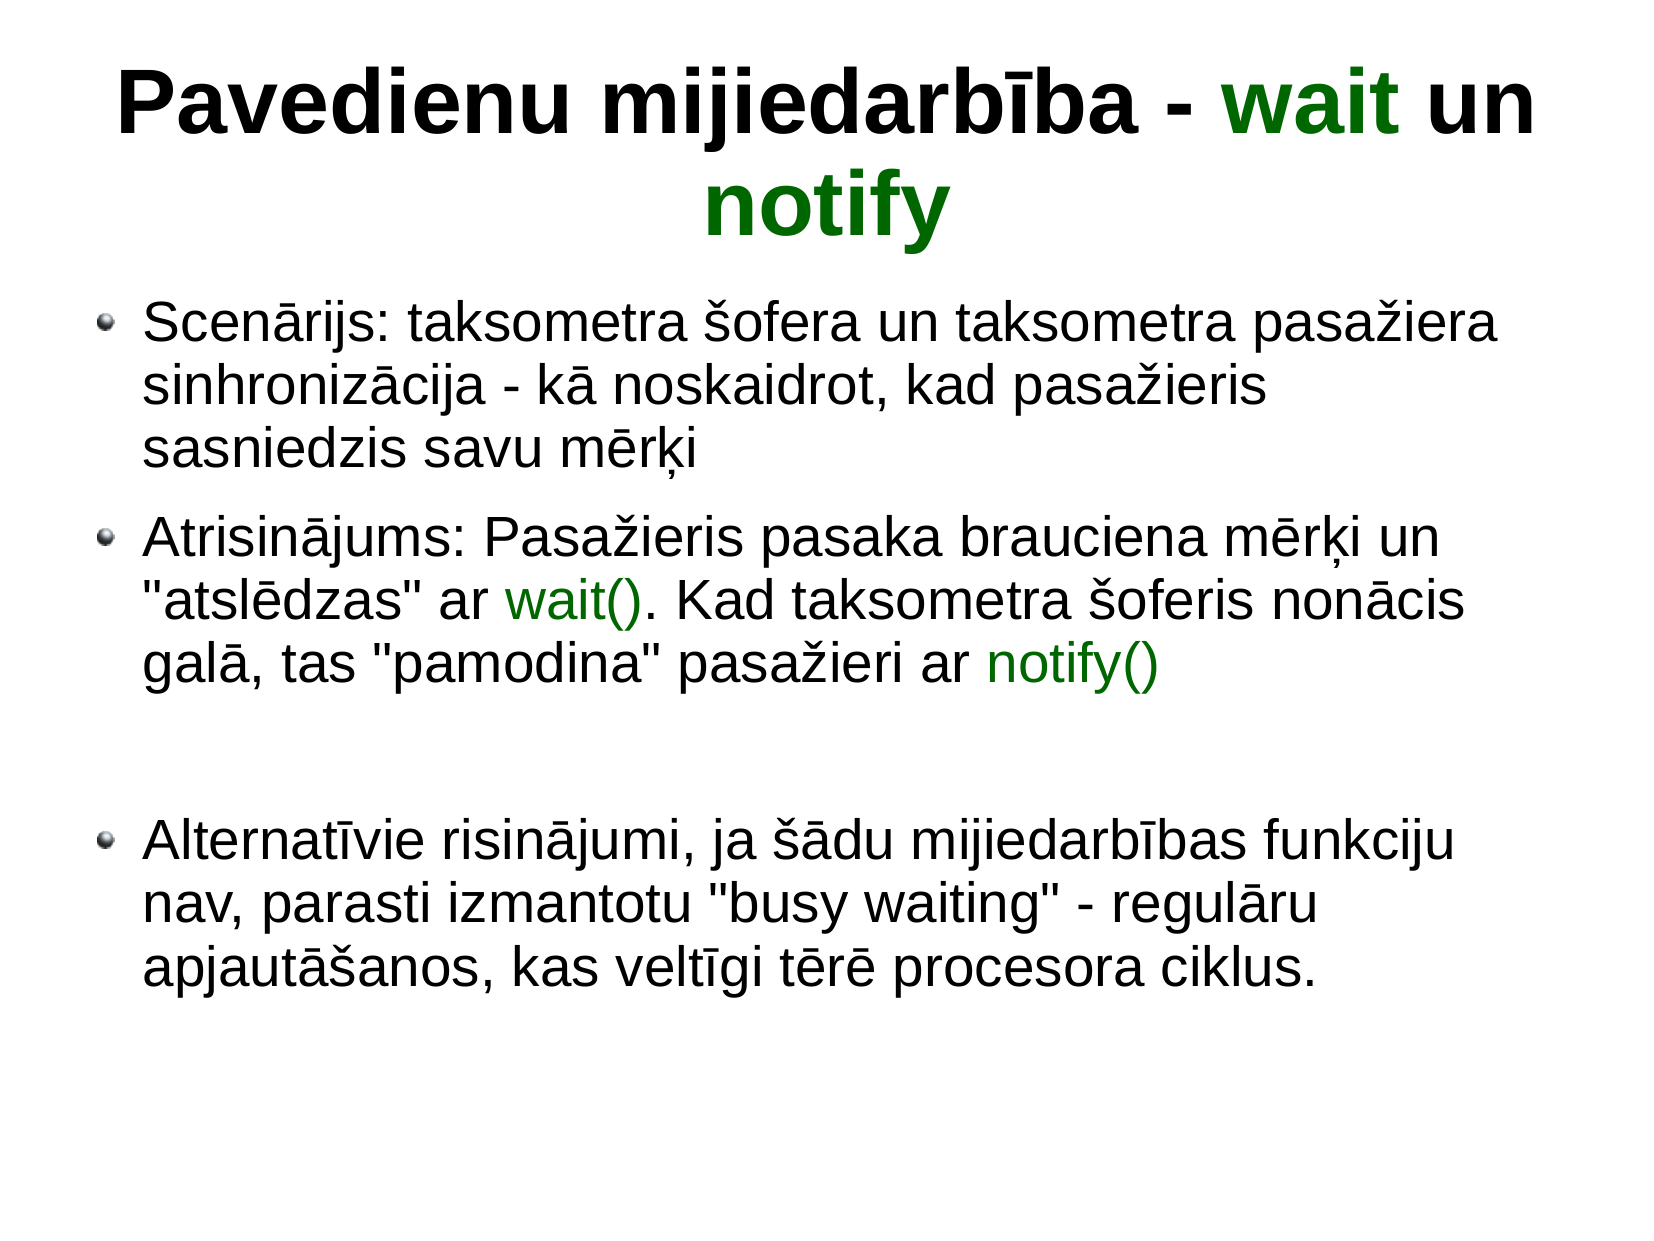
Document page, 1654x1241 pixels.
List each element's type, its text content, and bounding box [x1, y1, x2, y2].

title Pavedienu mijiedarbība - wait un notify [82, 49, 1571, 257]
list Scenārijs: taksometra šofera un taksometra pasažiera sinhronizācija - kā noskaidrot, kad pasažieris sasniedzis savu mērķi Atrisinājums: Pasažieris pasaka brauciena mērķi un "atslēdzas" ar wait(). Kad taksometra šoferis nonācis galā, tas "pamodina" pasažieri ar notify() Alternatīvie risinājumi, ja šādu mijiedarbības funkciju nav, parasti izmantotu "busy waiting" - regulāru apjautāšanos, kas veltīgi tērē procesora ciklus. [82, 290, 1538, 1010]
